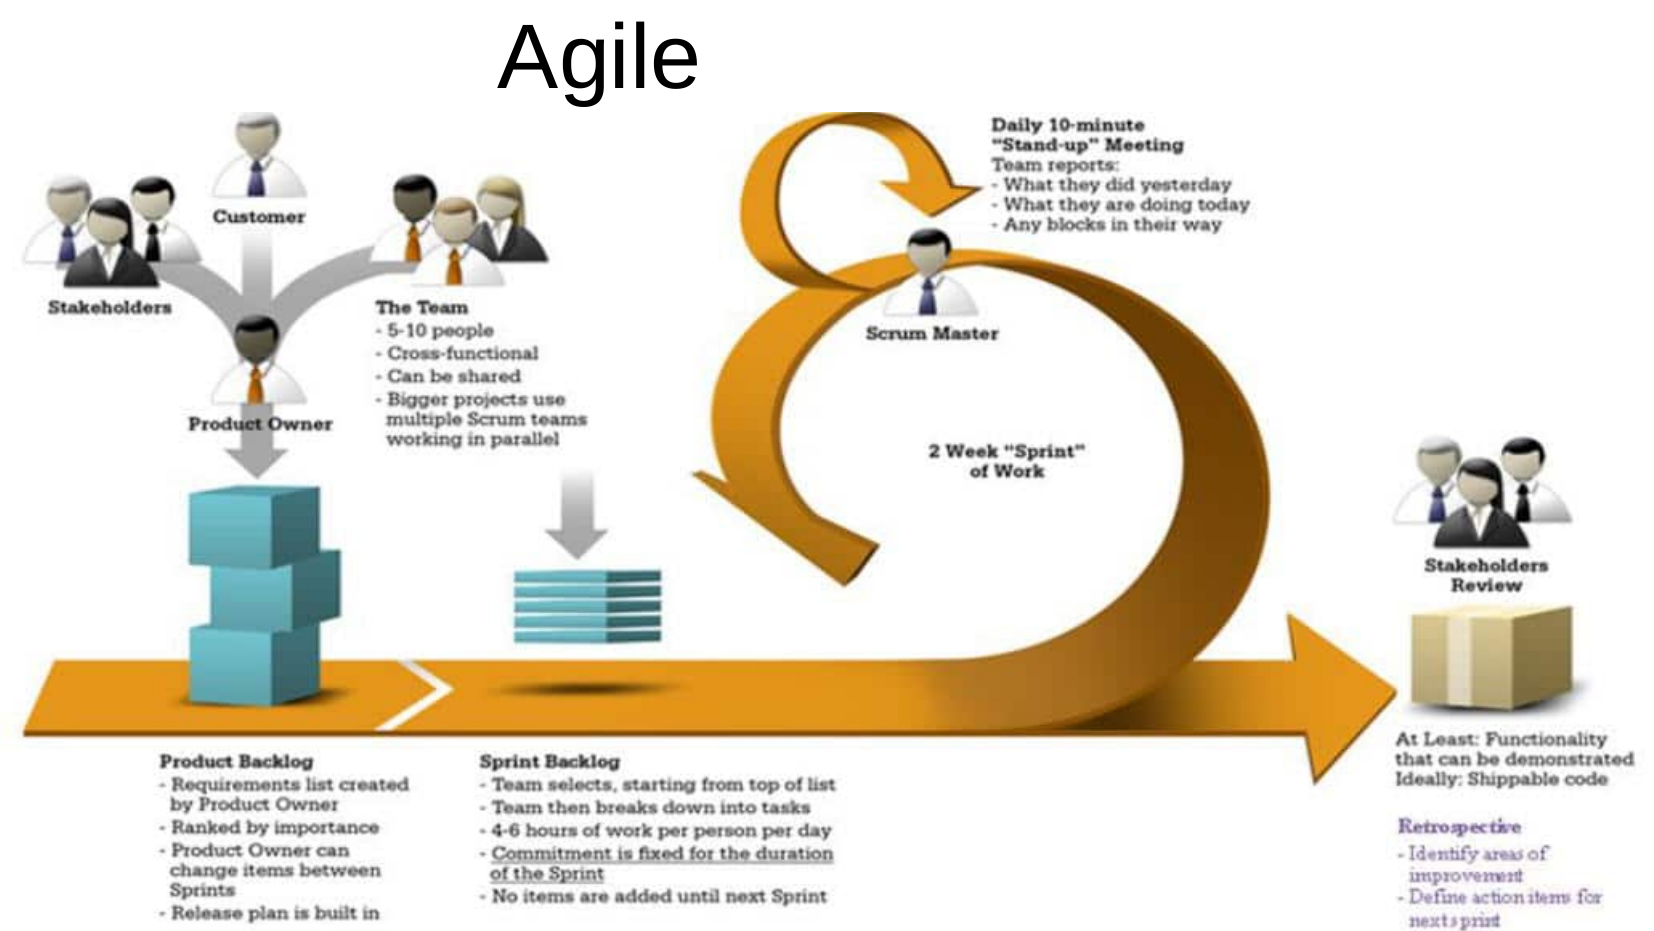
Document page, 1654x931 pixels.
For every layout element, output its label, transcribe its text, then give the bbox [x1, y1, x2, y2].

title Agile [0, 0, 1201, 112]
picture [0, 112, 1651, 931]
